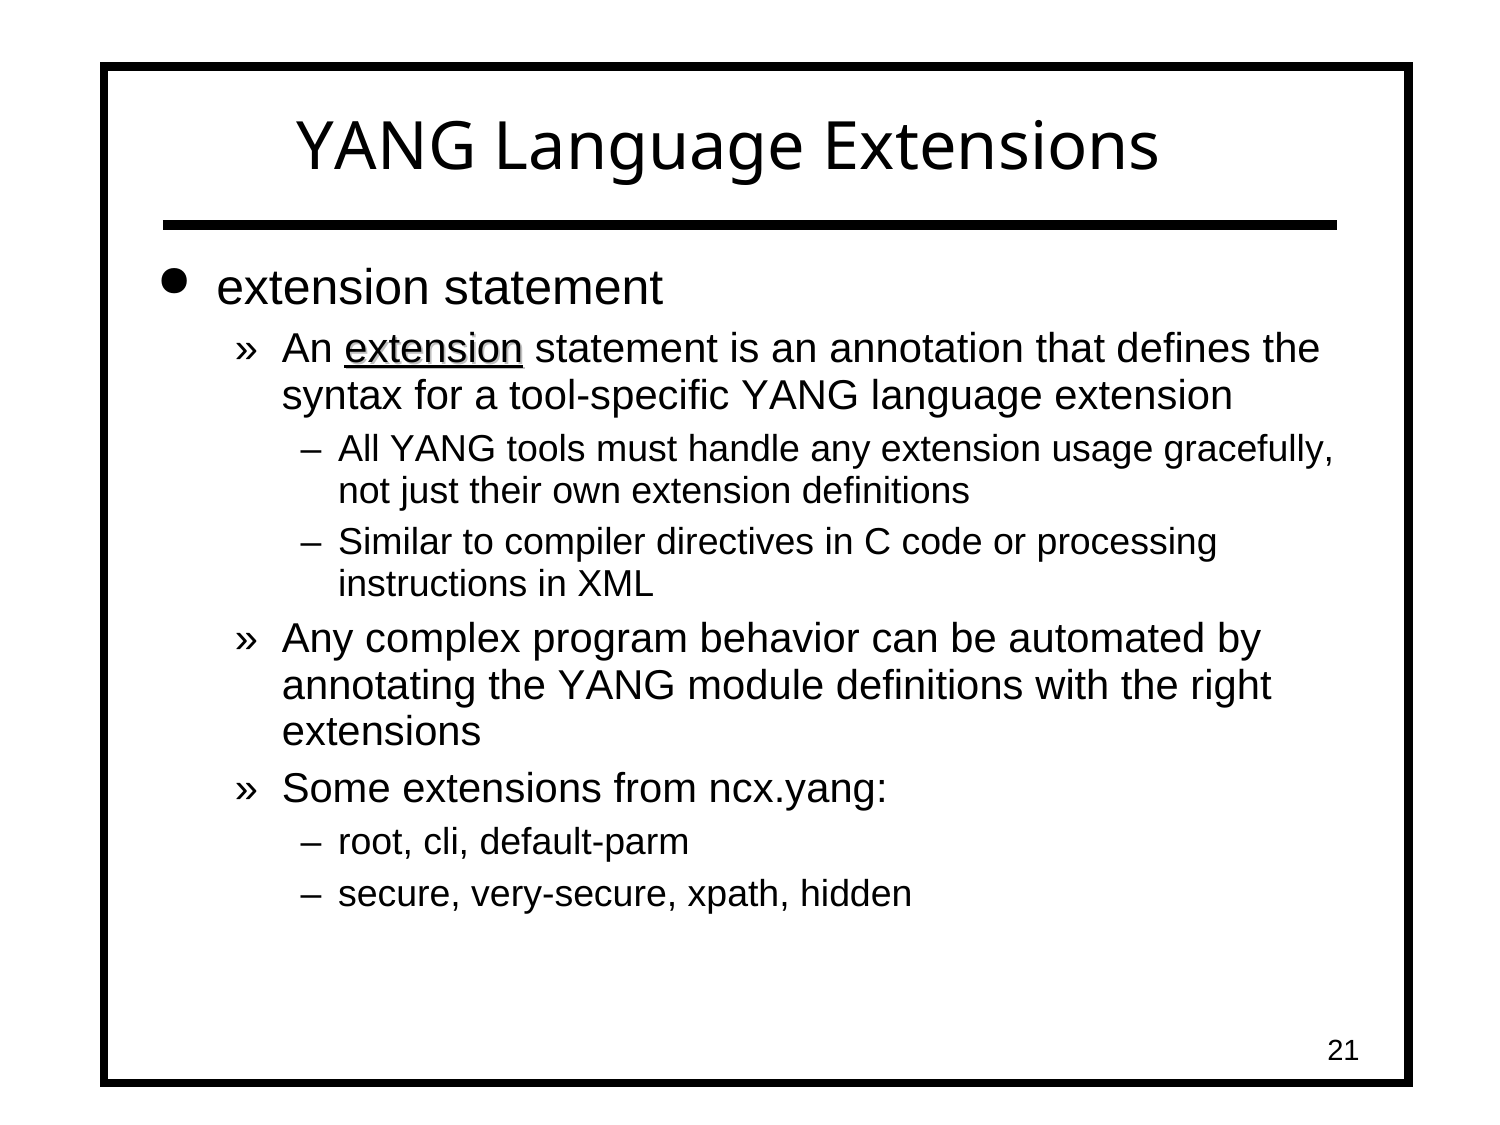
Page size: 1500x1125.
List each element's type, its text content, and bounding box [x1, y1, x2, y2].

list extension statement An extension statement is an annotation that defines the syntax for a tool-specific YANG language extension All YANG tools must handle any extension usage gracefully, not just their own extension definitions Similar to compiler directives in C code or processing instructions in XML Any complex program behavior can be automated by annotating the YANG module definitions with the right extensions Some extensions from ncx.yang: root, cli, default-parm secure, very-secure, xpath, hidden [160, 259, 1336, 1020]
title YANG Language Extensions [162, 74, 1332, 213]
